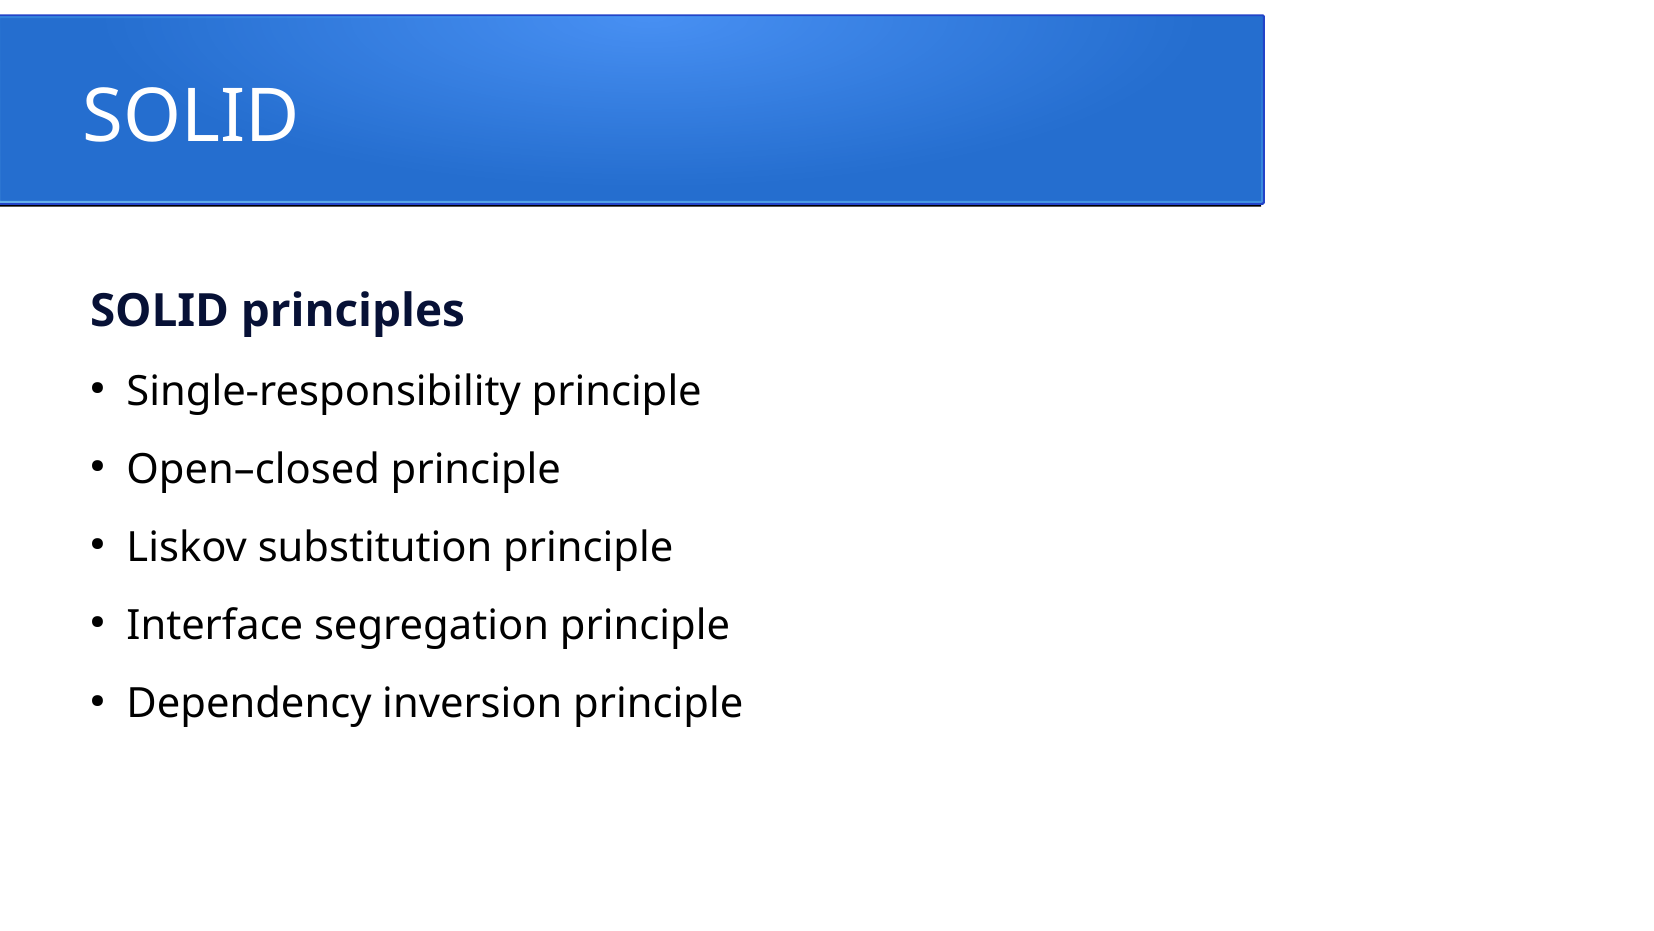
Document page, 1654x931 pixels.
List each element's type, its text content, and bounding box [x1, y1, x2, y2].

title SOLID [82, 35, 1235, 189]
subtitle SOLID principles Single-responsibility principle Open–closed principle Liskov substitution principle Interface segregation principle Dependency inversion principle [90, 273, 1579, 813]
